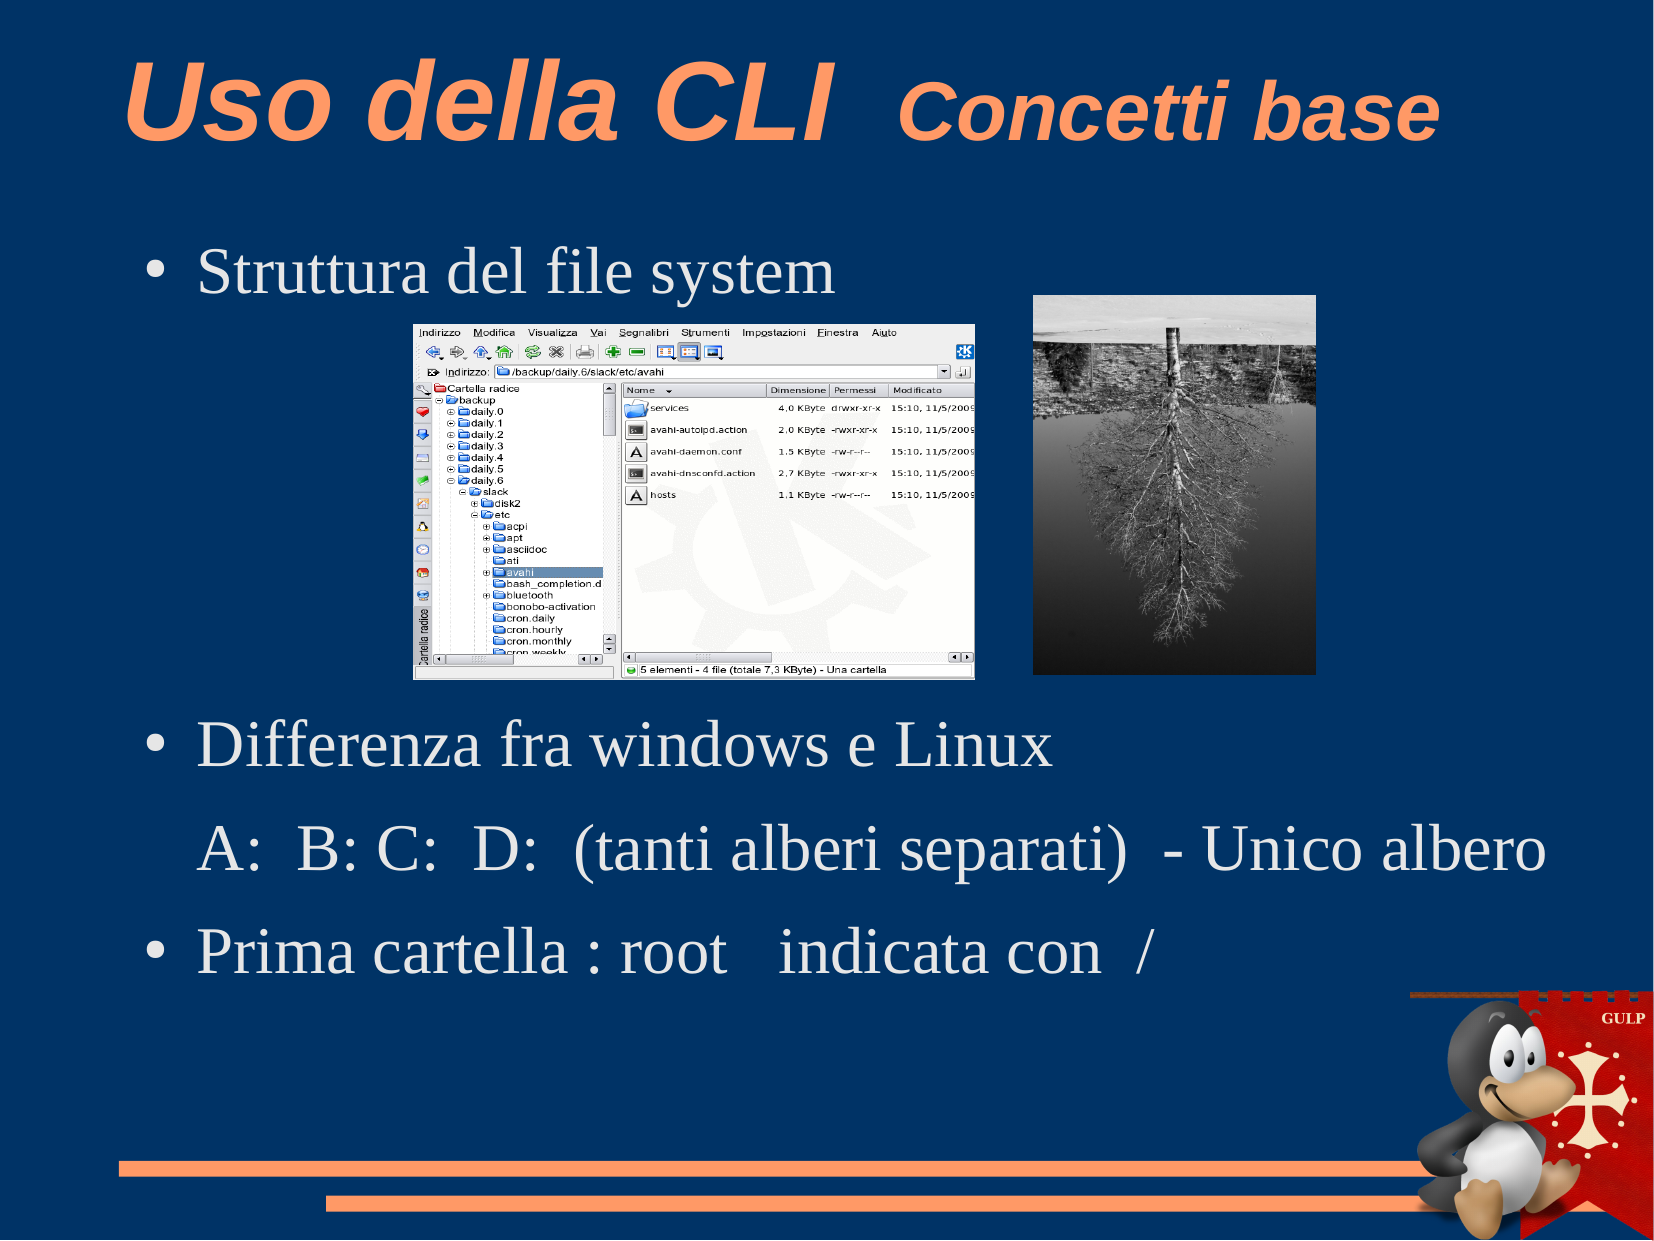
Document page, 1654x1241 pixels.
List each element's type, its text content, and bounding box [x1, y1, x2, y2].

picture [1033, 295, 1316, 675]
list Struttura del file system Differenza fra windows e Linux A: B: C: D: (tanti alberi separati) - Unico albero Prima cartella : root indicata con / [125, 233, 1565, 1196]
picture [413, 324, 975, 680]
title Uso della CLI Concetti base [121, 29, 1534, 266]
picture [1410, 990, 1654, 1241]
